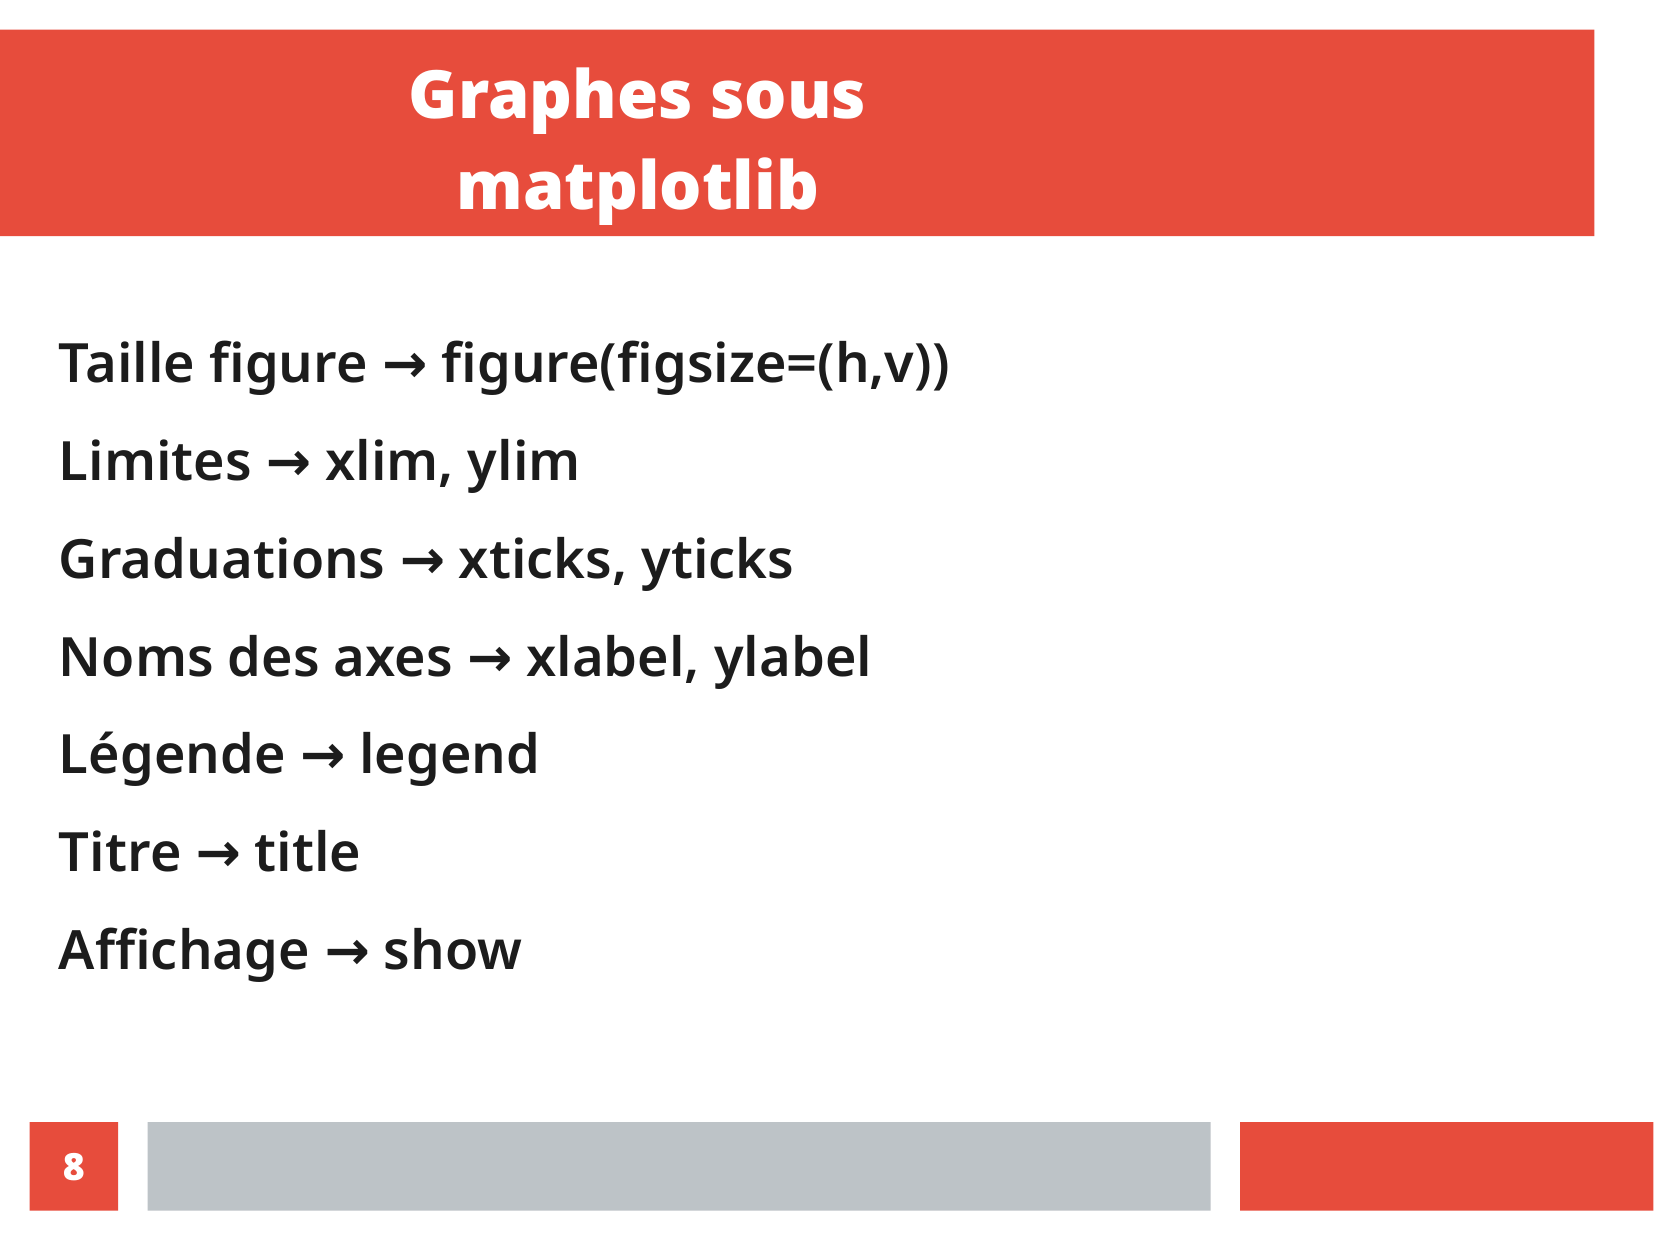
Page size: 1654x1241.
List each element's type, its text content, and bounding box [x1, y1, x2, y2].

list Taille figure → figure(figsize=(h,v)) Limites → xlim, ylim Graduations → xticks, yticks Noms des axes → xlabel, ylabel Légende → legend Titre → title Affichage → show [59, 324, 1565, 1093]
title Graphes sous matplotlib [408, 47, 1198, 196]
